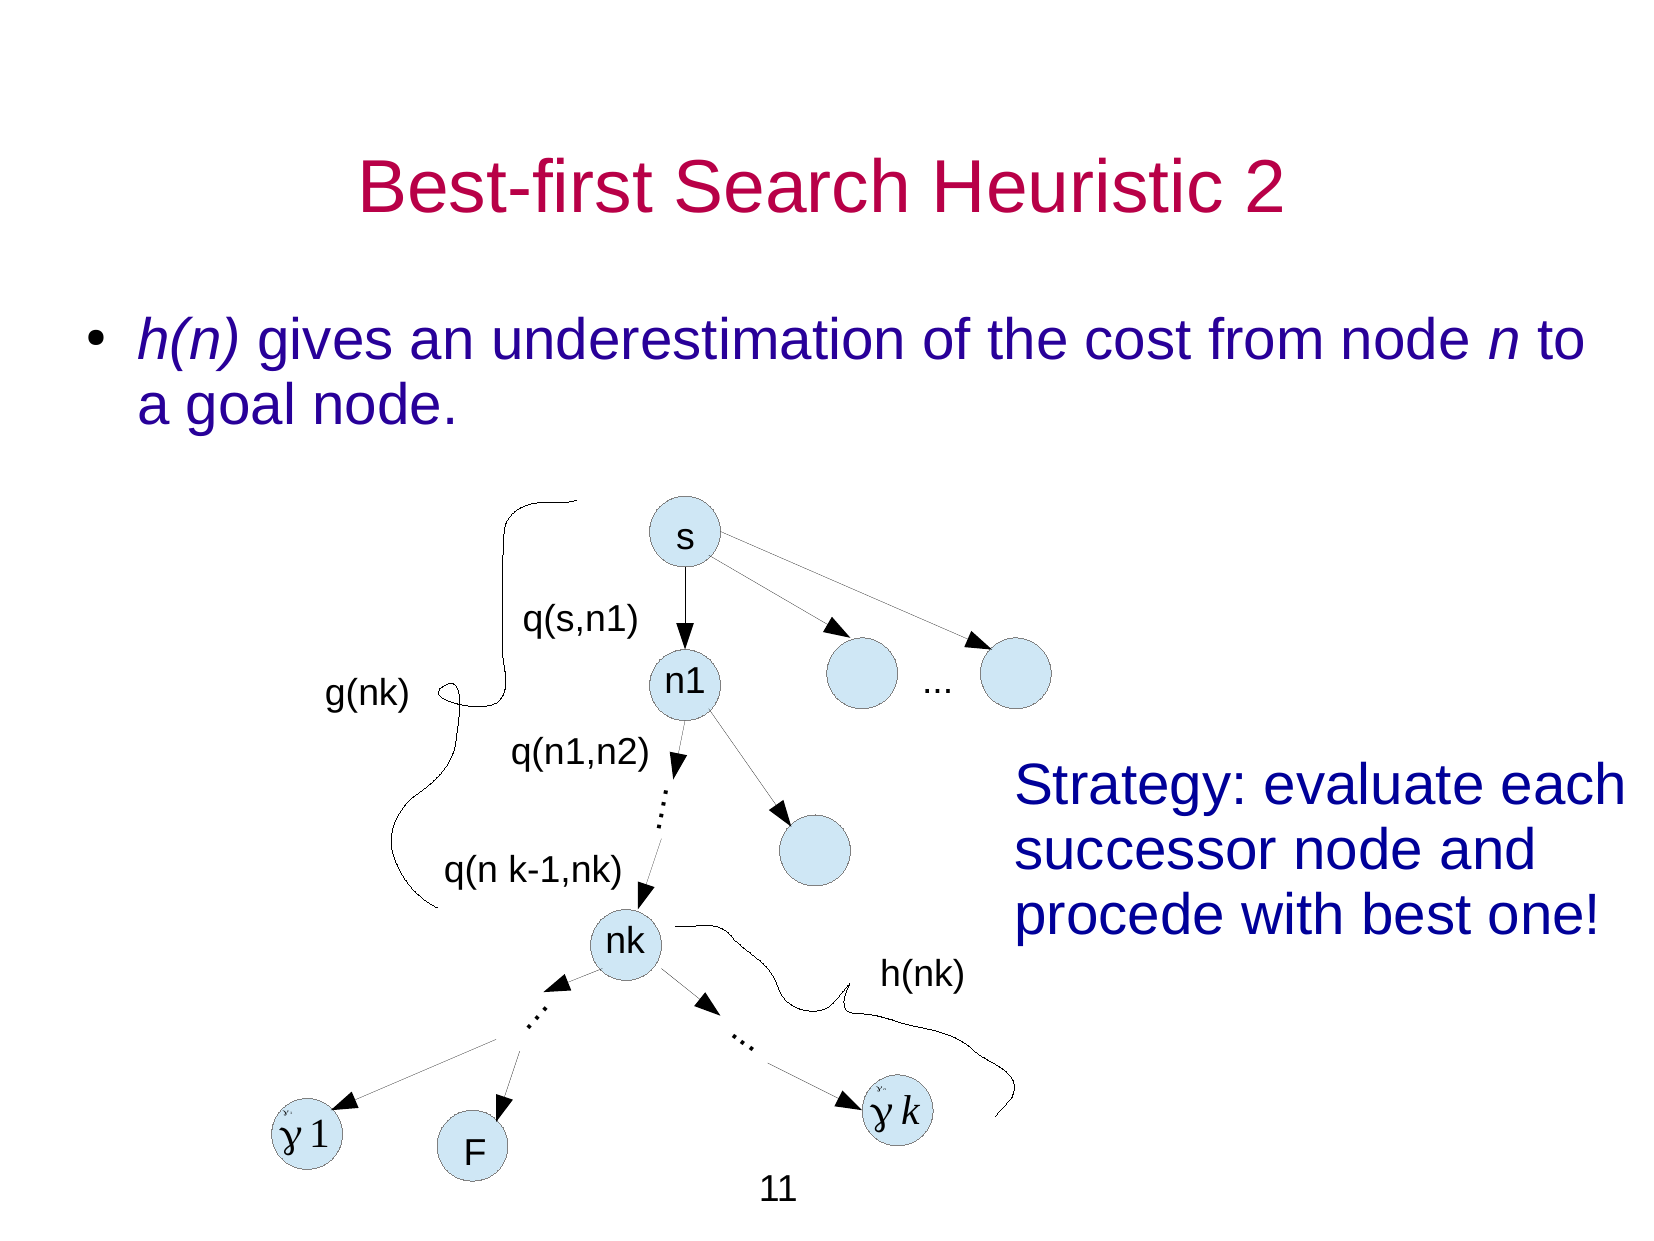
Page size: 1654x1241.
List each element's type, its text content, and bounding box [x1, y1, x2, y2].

text_box [600, 969, 652, 981]
text_box q(n k-1,nk) [429, 840, 638, 898]
text_box 11 [744, 1159, 839, 1217]
text_box h(nk) [865, 944, 981, 1002]
text_box [502, 1126, 508, 1166]
chart [271, 1110, 336, 1158]
text_box [779, 814, 851, 886]
text_box [281, 1158, 334, 1170]
text_box ... [907, 651, 969, 709]
text_box [980, 637, 1052, 709]
text_box [871, 1074, 924, 1086]
text_box h(n) gives an underestimation of the cost from node n to a goal node. [70, 299, 1603, 461]
text_box n1 [649, 651, 721, 709]
text_box q(s,n1) [507, 590, 655, 648]
text_box Best-first Search Heuristic 2 [342, 137, 1302, 237]
text_box g(nk) [310, 663, 426, 721]
text_box [649, 496, 721, 558]
text_box q(n1,n2) [496, 722, 665, 780]
text_box Strategy: evaluate each successor node and procede with best one! [999, 744, 1643, 954]
chart [862, 1086, 937, 1134]
text_box nk [590, 911, 660, 969]
text_box F [448, 1124, 502, 1182]
text_box … [486, 966, 574, 1055]
text_box [280, 1098, 332, 1110]
text_box [826, 637, 898, 709]
chart [775, 628, 894, 688]
text_box [658, 709, 710, 721]
text_box [336, 1113, 343, 1155]
text_box s [661, 507, 710, 565]
text_box ... [708, 993, 792, 1076]
text_box [437, 1110, 501, 1172]
text_box …. [638, 770, 709, 855]
text_box [871, 1134, 924, 1146]
